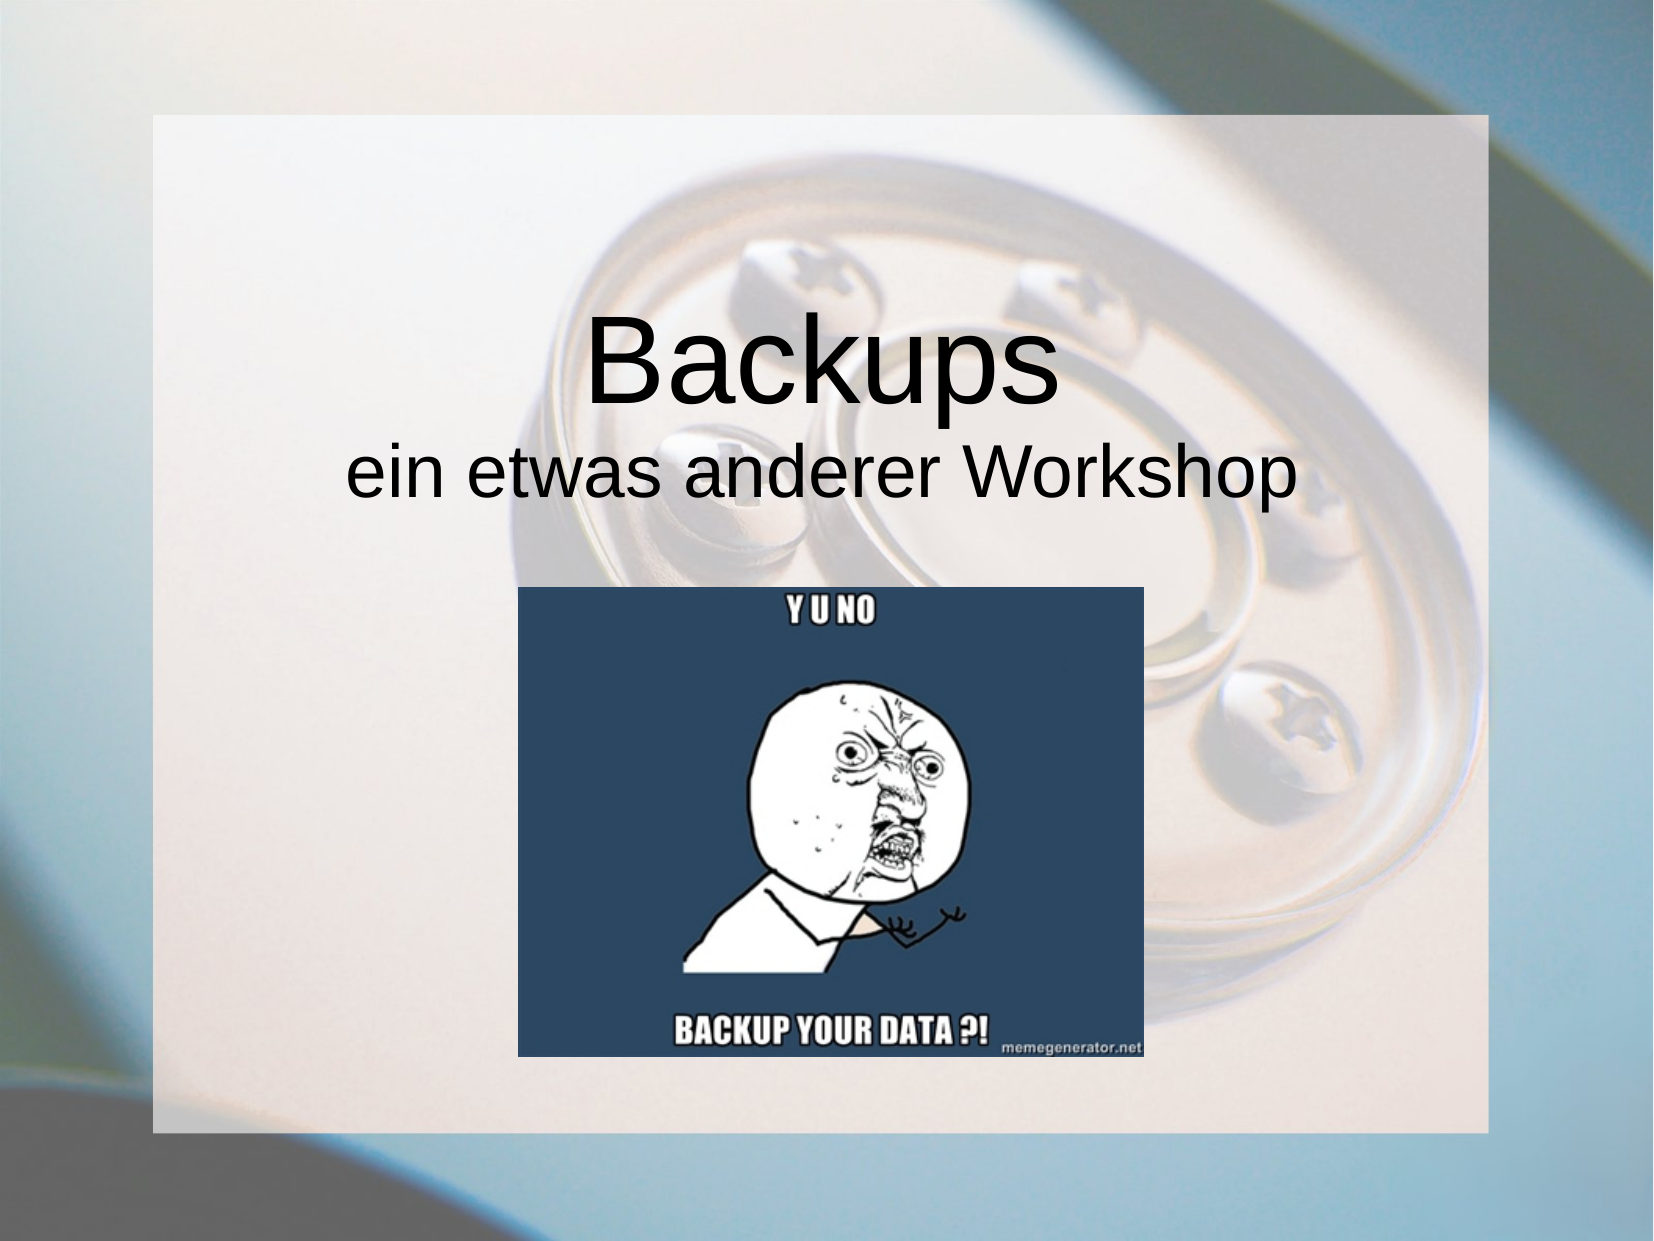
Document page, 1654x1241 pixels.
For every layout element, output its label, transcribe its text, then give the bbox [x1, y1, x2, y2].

picture [0, 0, 1654, 1241]
title Backups ein etwas anderer Workshop [165, 289, 1480, 514]
